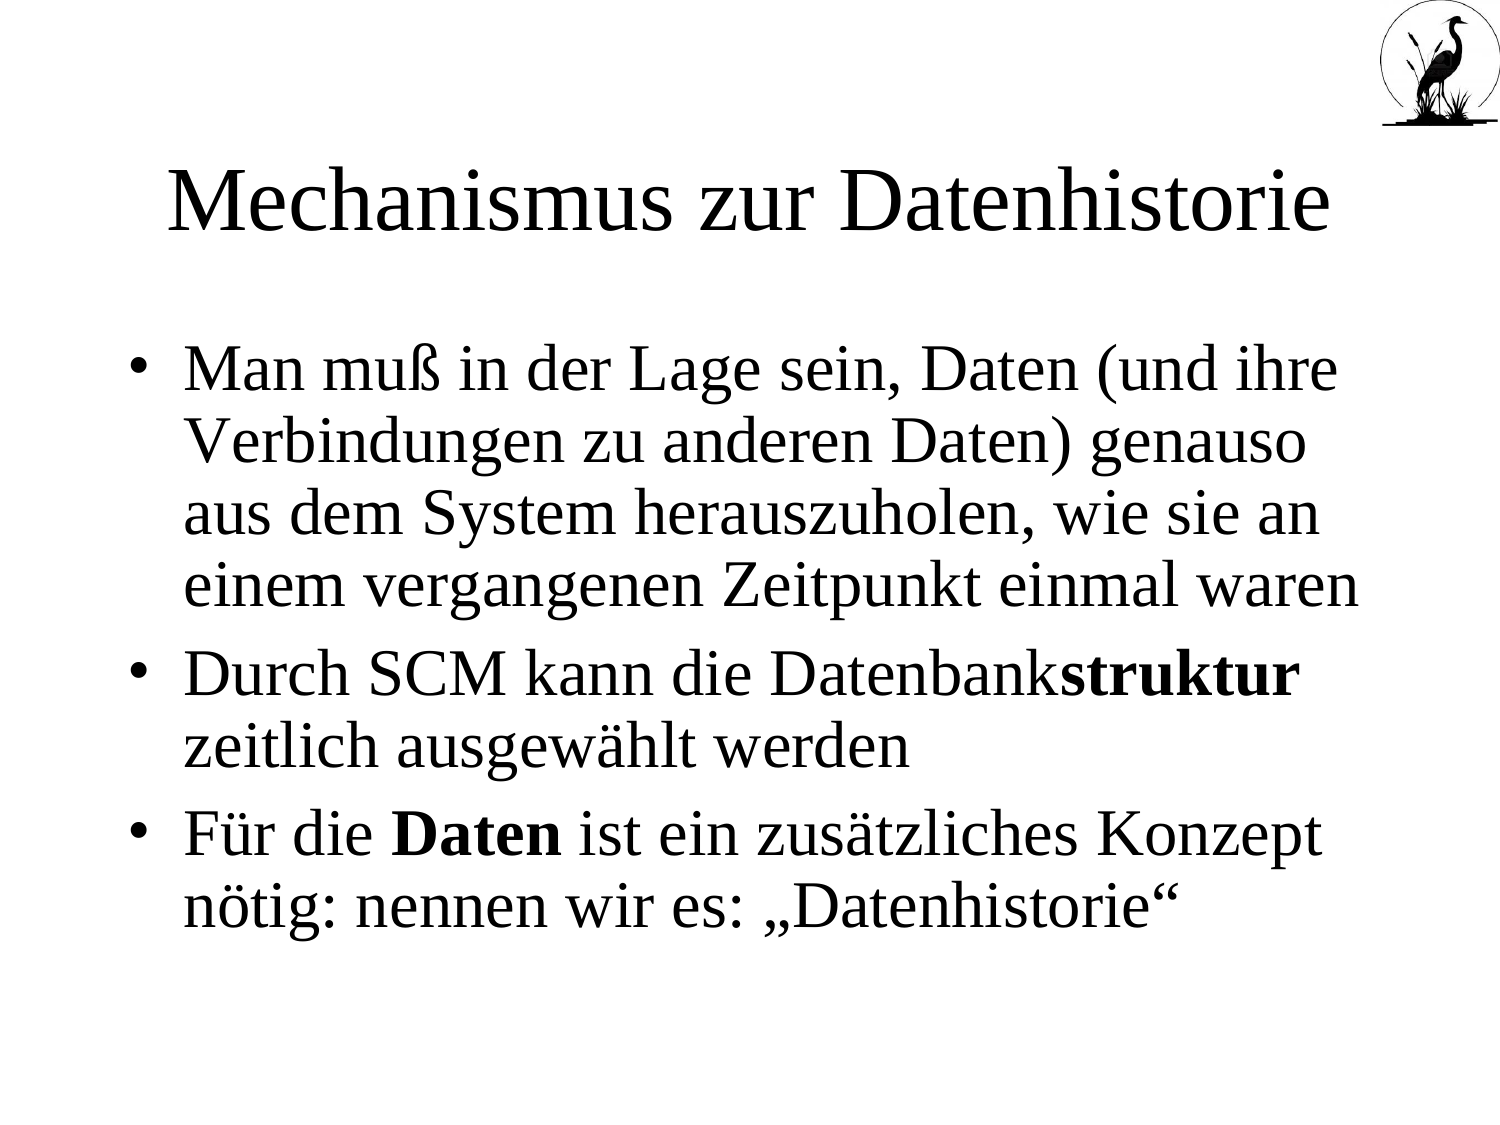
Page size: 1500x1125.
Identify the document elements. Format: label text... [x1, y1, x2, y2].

list Man muß in der Lage sein, Daten (und ihre Verbindungen zu anderen Daten) genauso aus dem System herauszuholen, wie sie an einem vergangenen Zeitpunkt einmal waren Durch SCM kann die Datenbankstruktur zeitlich ausgewählt werden Für die Daten ist ein zusätzliches Konzept nötig: nennen wir es: „Datenhistorie“ [112, 324, 1388, 1001]
title Mechanismus zur Datenhistorie [112, 99, 1388, 288]
picture [1380, 0, 1500, 126]
